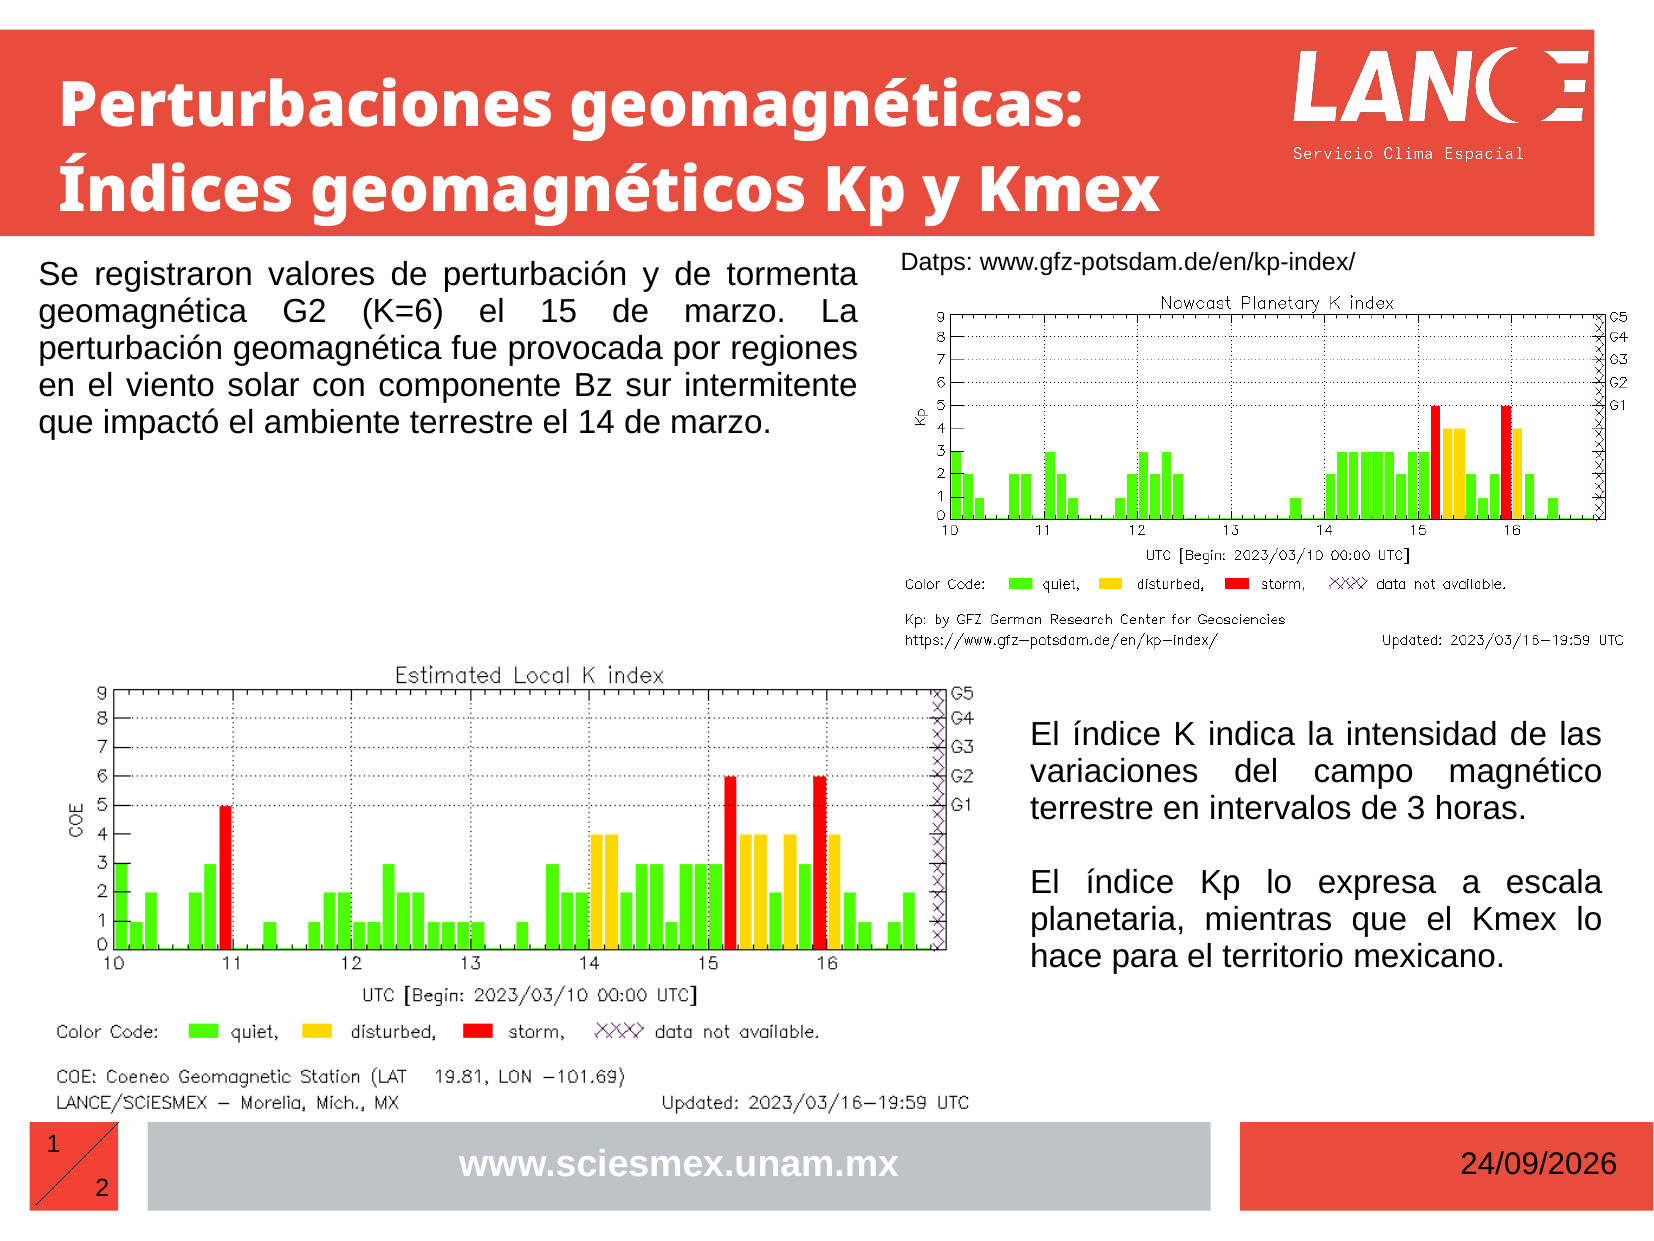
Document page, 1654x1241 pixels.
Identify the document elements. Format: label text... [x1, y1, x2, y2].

text_box 16/03/2023 [1424, 1122, 1654, 1205]
text_box El índice K indica la intensidad de las variaciones del campo magnético terrestre en intervalos de 3 horas. El índice Kp lo expresa a escala planetaria, mientras que el Kmex lo hace para el territorio mexicano. [1015, 707, 1619, 1052]
title Perturbaciones geomagnéticas: Índices geomagnéticos Kp y Kmex [59, 59, 1312, 207]
text_box <número> [31, 1122, 176, 1170]
text_box Datps: www.gfz-potsdam.de/en/kp-index/ [885, 240, 1654, 284]
text_box www.sciesmex.unam.mx [153, 1122, 1205, 1205]
picture [1293, 47, 1589, 162]
text_box Se registraron valores de perturbación y de tormenta geomagnética G2 (K=6) el 15 de marzo. La perturbación geomagnética fue provocada por regiones en el viento solar con componente Bz sur intermitente que impactó el ambiente terrestre el 14 de marzo. [23, 248, 875, 650]
text_box 2 [35, 1151, 125, 1209]
picture [47, 277, 1642, 1116]
